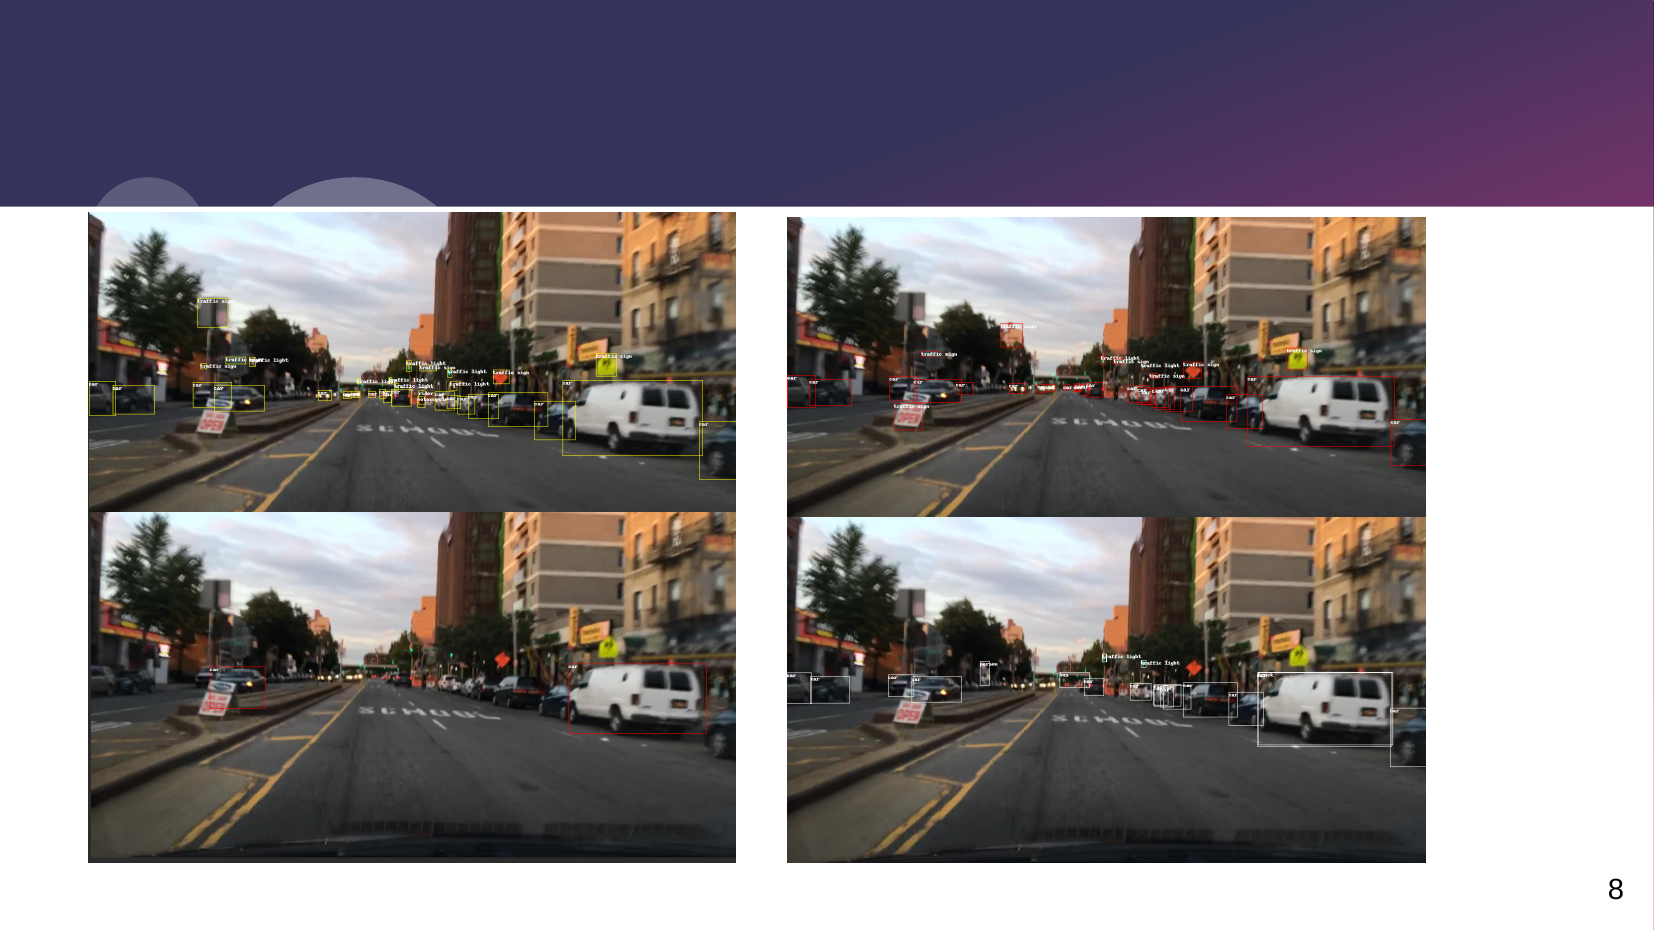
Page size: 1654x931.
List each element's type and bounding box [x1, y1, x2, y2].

picture [88, 212, 736, 863]
picture [787, 217, 1426, 863]
